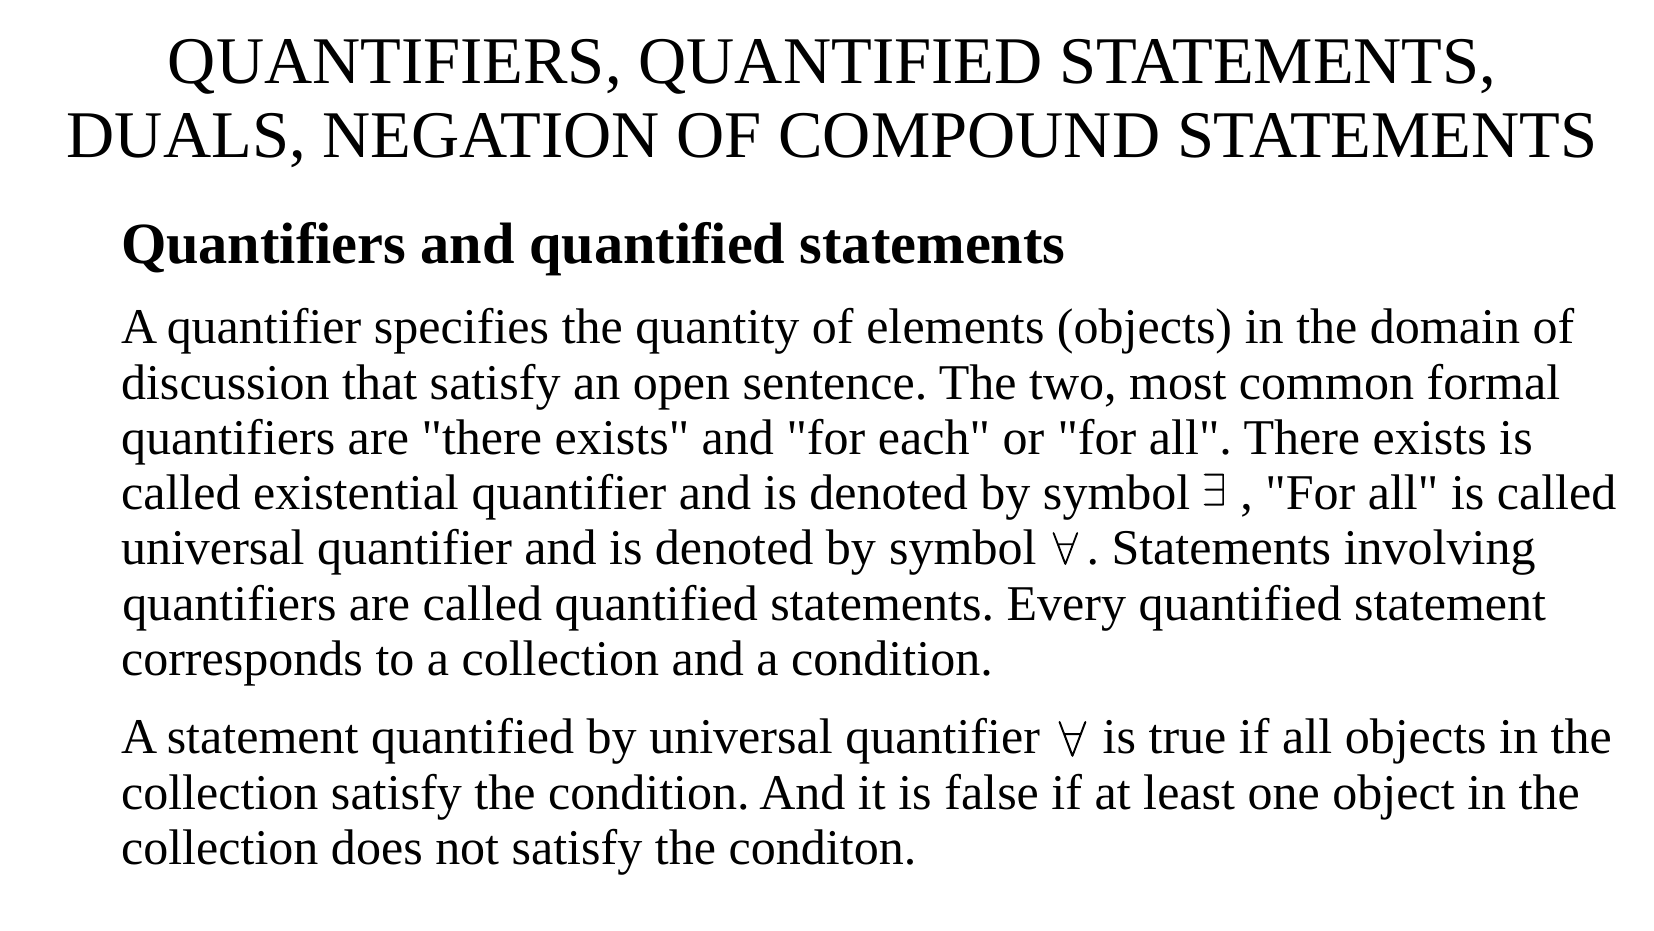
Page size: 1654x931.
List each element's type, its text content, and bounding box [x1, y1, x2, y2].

text_box [1203, 473, 1224, 506]
subtitle Quantifiers and quantified statements A quantifier specifies the quantity of elements (objects) in the domain of discussion that satisfy an open sentence. The two, most common formal quantifiers are "there exists" and "for each" or "for all". There exists is called existential quantifier and is denoted by symbol , "For all" is called universal quantifier and is denoted by symbol . Statements involving quantifiers are called quantified statements. Every quantified statement corresponds to a collection and a condition. A statement quantified by universal quantifier is true if all objects in the collection satisfy the condition. And it is false if at least one object in the collection does not satisfy the conditon. [47, 188, 1630, 908]
title QUANTIFIERS, QUANTIFIED STATEMENTS, DUALS, NEGATION OF COMPOUND STATEMENTS [59, 23, 1607, 172]
text_box [1052, 532, 1079, 566]
text_box [1058, 721, 1087, 757]
